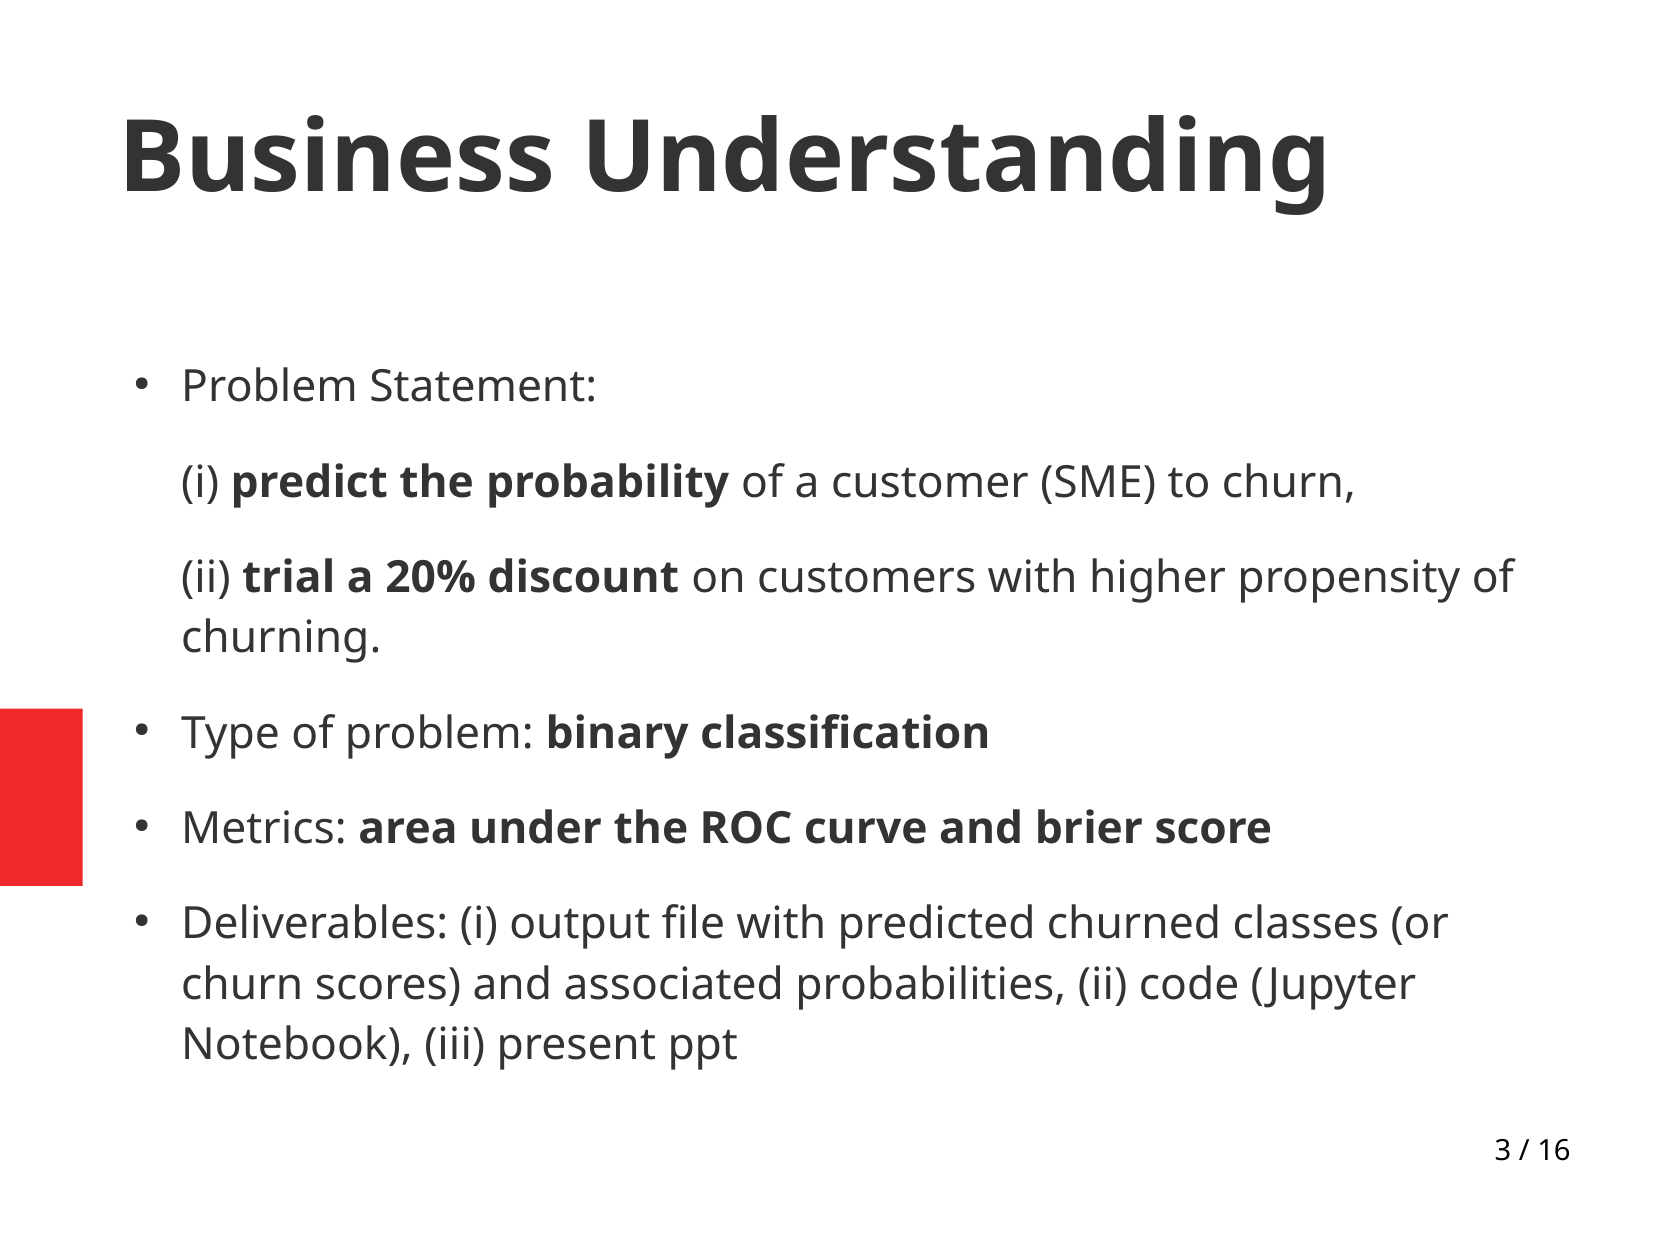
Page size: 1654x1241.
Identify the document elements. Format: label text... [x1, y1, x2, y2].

list Problem Statement: (i) predict the probability of a customer (SME) to churn, (ii) trial a 20% discount on customers with higher propensity of churning. Type of problem: binary classification Metrics: area under the ROC curve and brier score Deliverables: (i) output file with predicted churned classes (or churn scores) and associated probabilities, (ii) code (Jupyter Notebook), (iii) present ppt [118, 354, 1536, 1074]
title Business Understanding [118, 49, 1571, 257]
